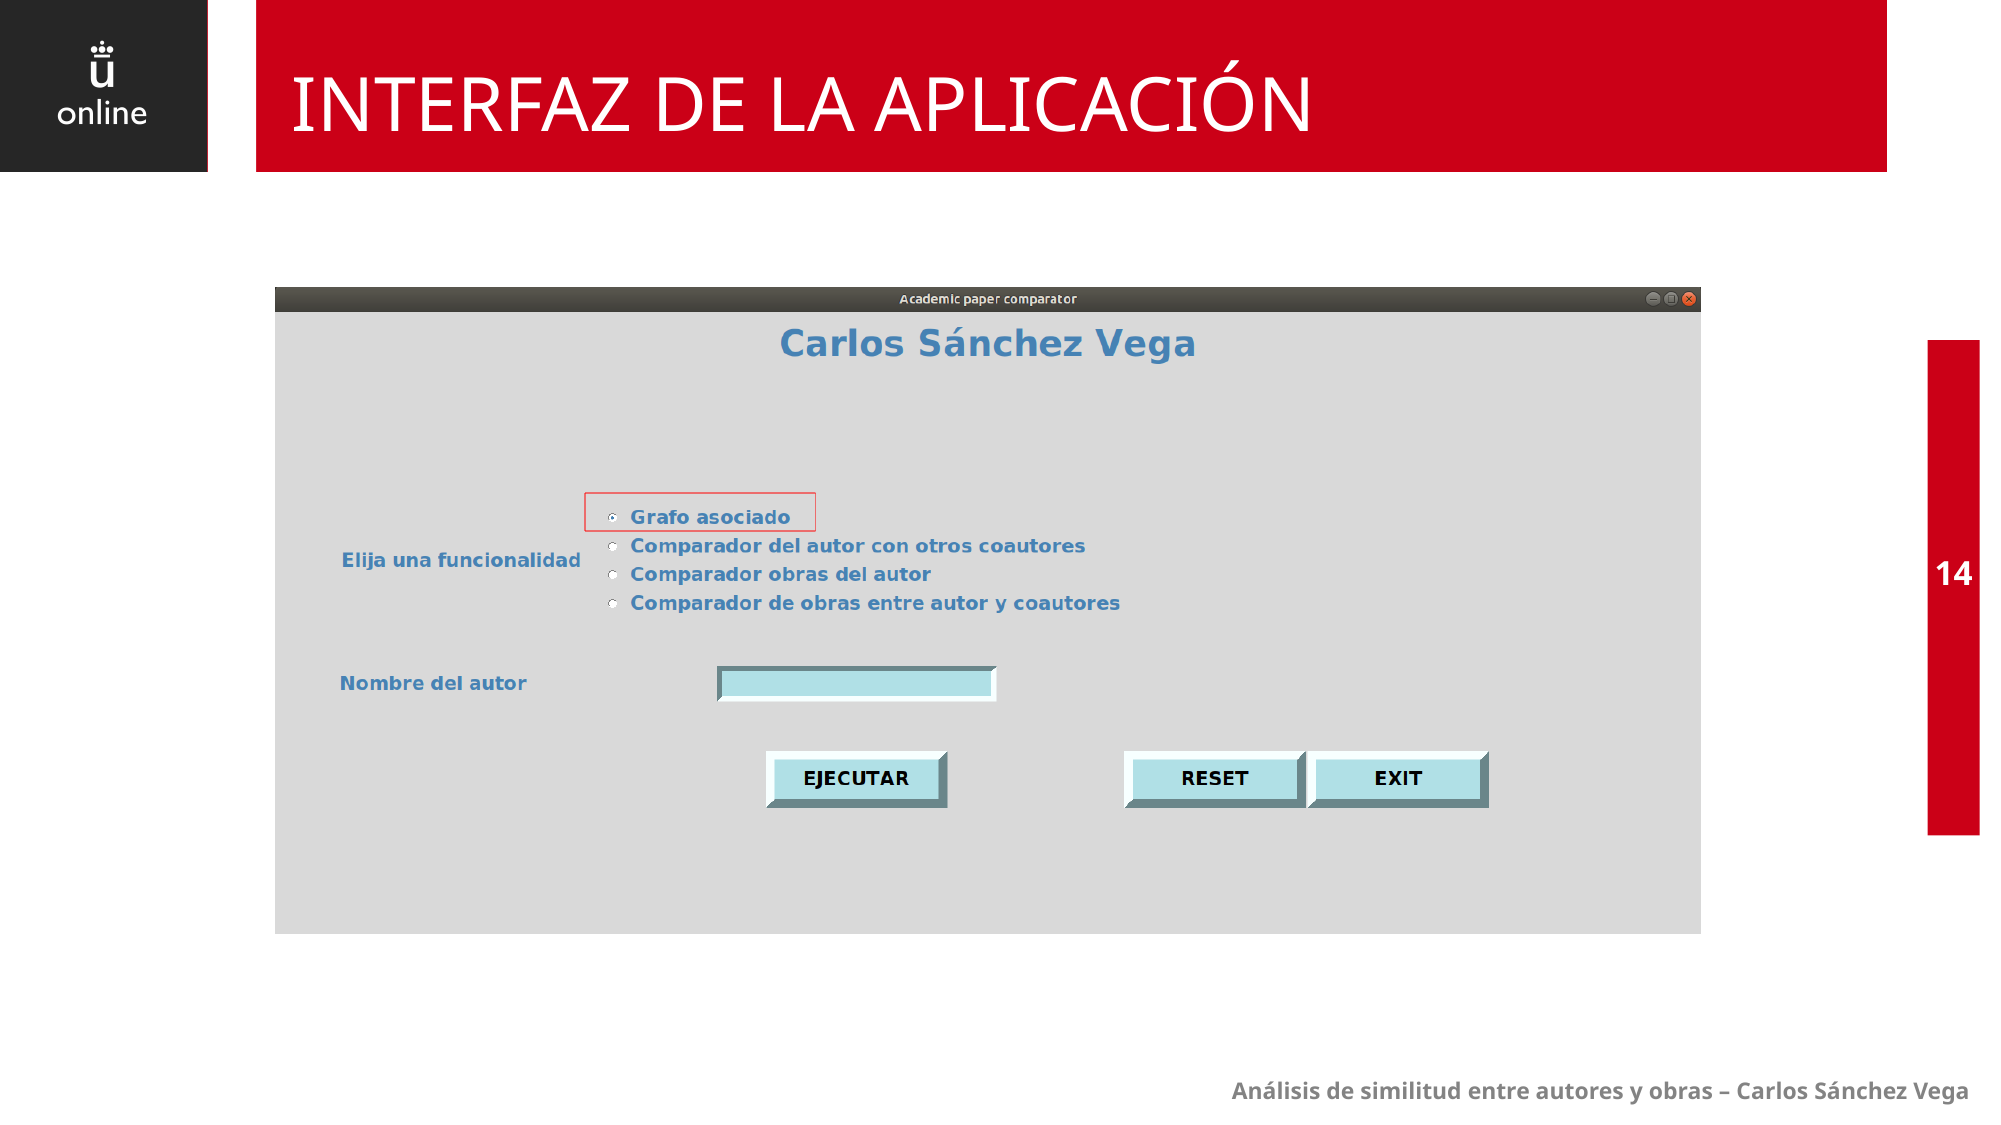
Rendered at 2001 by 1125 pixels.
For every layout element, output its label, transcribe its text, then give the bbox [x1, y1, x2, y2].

footer Análisis de similitud entre autores y obras – Carlos Sánchez Vega [671, 1060, 1986, 1121]
title INTERFAZ DE LA APLICACIÓN [276, 20, 1831, 154]
slide_number <número> [1898, 544, 2000, 605]
picture [40, 26, 164, 150]
picture [275, 287, 1701, 934]
